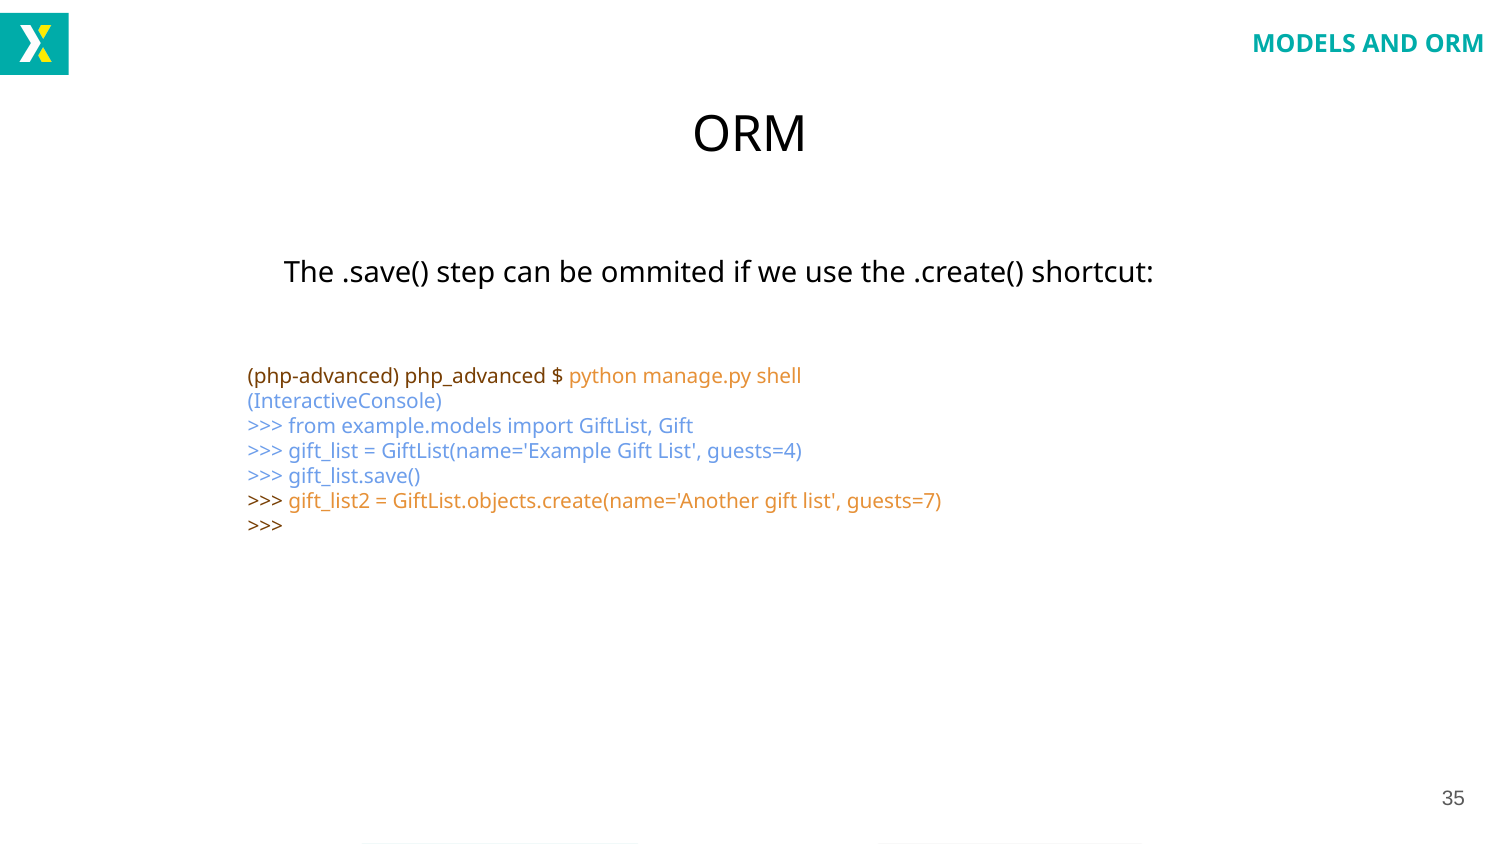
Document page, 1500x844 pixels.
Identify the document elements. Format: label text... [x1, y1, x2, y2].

text_box (php-advanced) php_advanced $ python manage.py shell (InteractiveConsole) >>> from example.models import GiftList, Gift >>> gift_list = GiftList(name='Example Gift List', guests=4) >>> gift_list.save() >>> gift_list2 = GiftList.objects.create(name='Another gift list', guests=7) >>> [232, 347, 1268, 770]
text_box The .save() step can be ommited if we use the .create() shortcut: [71, 220, 1367, 664]
picture [17, 25, 54, 62]
text_box ORM [115, 86, 1385, 181]
slide_number <number> [1389, 764, 1480, 830]
